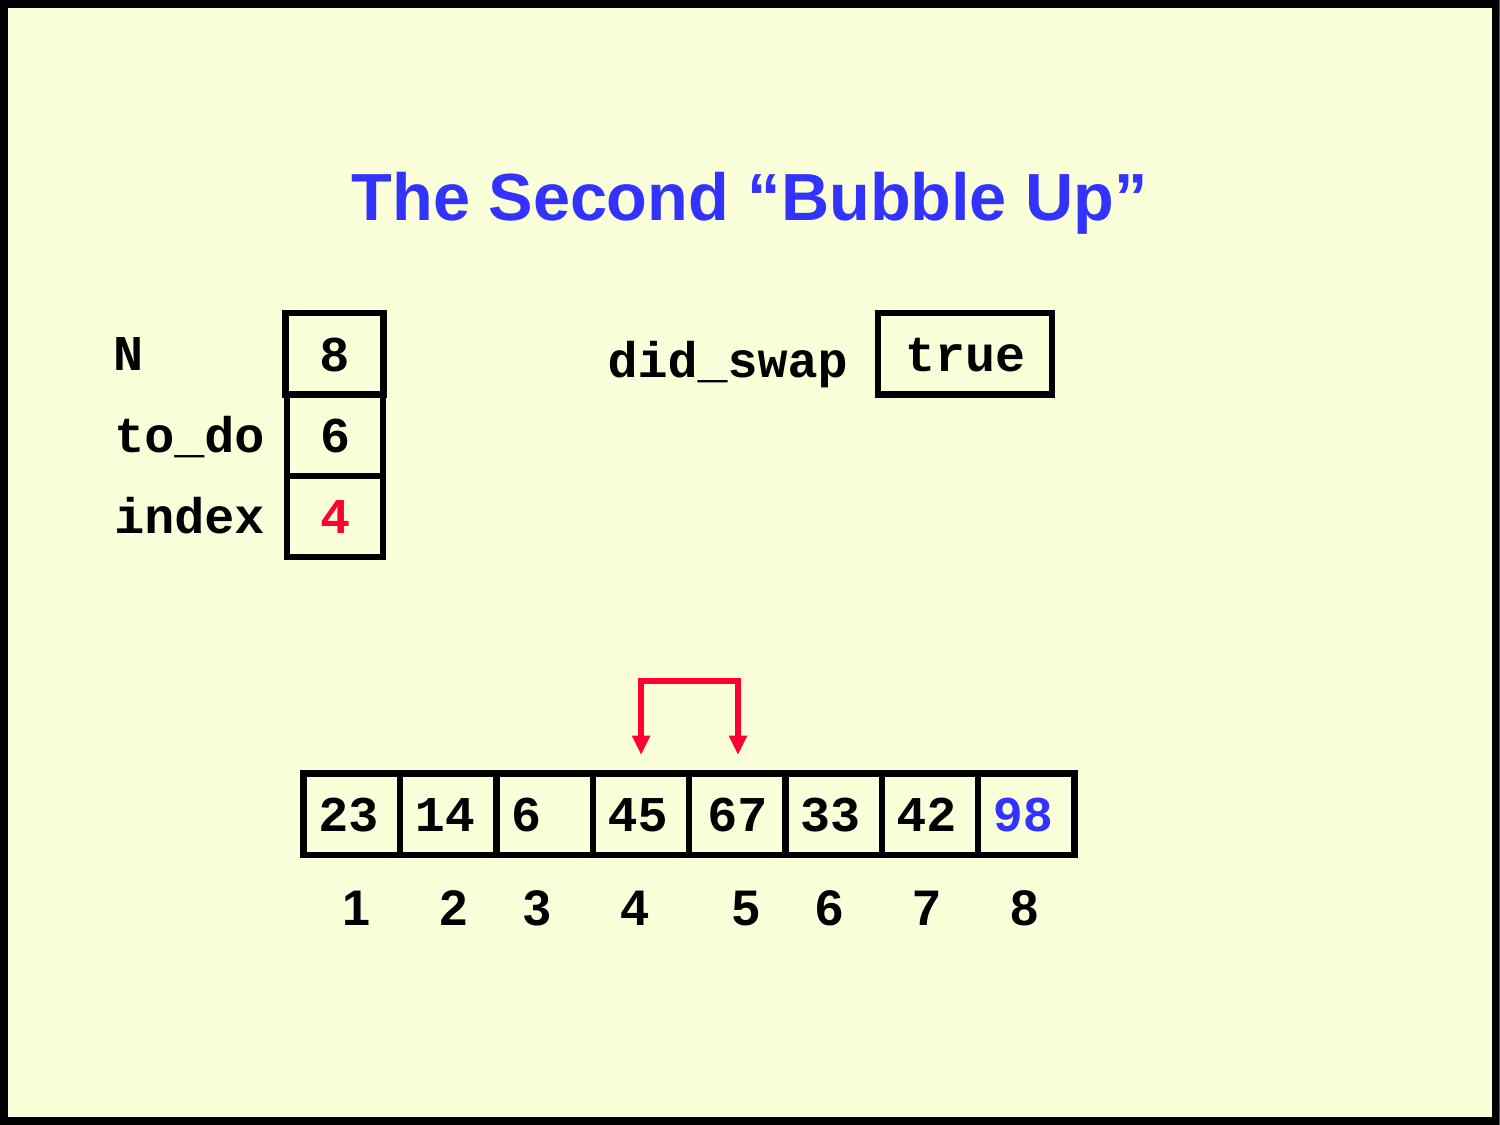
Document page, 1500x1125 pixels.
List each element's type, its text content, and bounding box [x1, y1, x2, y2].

text_box N [98, 313, 279, 389]
text_box 45 [592, 773, 689, 855]
text_box true [877, 313, 1053, 395]
text_box 23 [303, 773, 400, 855]
text_box 98 [978, 773, 1075, 855]
text_box 6 [497, 773, 592, 855]
text_box 6 [286, 395, 384, 475]
text_box to_do [99, 394, 280, 470]
title The Second “Bubble Up” [112, 99, 1388, 288]
text_box 14 [400, 773, 497, 855]
text_box 8 [285, 313, 384, 395]
text_box 4 [286, 475, 384, 558]
text_box index [99, 475, 280, 552]
text_box did_swap [592, 319, 877, 395]
text_box 1 2 3 4 5 6 7 8 [327, 868, 1055, 944]
text_box 67 [689, 773, 786, 855]
text_box 42 [881, 773, 978, 855]
text_box 33 [786, 773, 881, 855]
